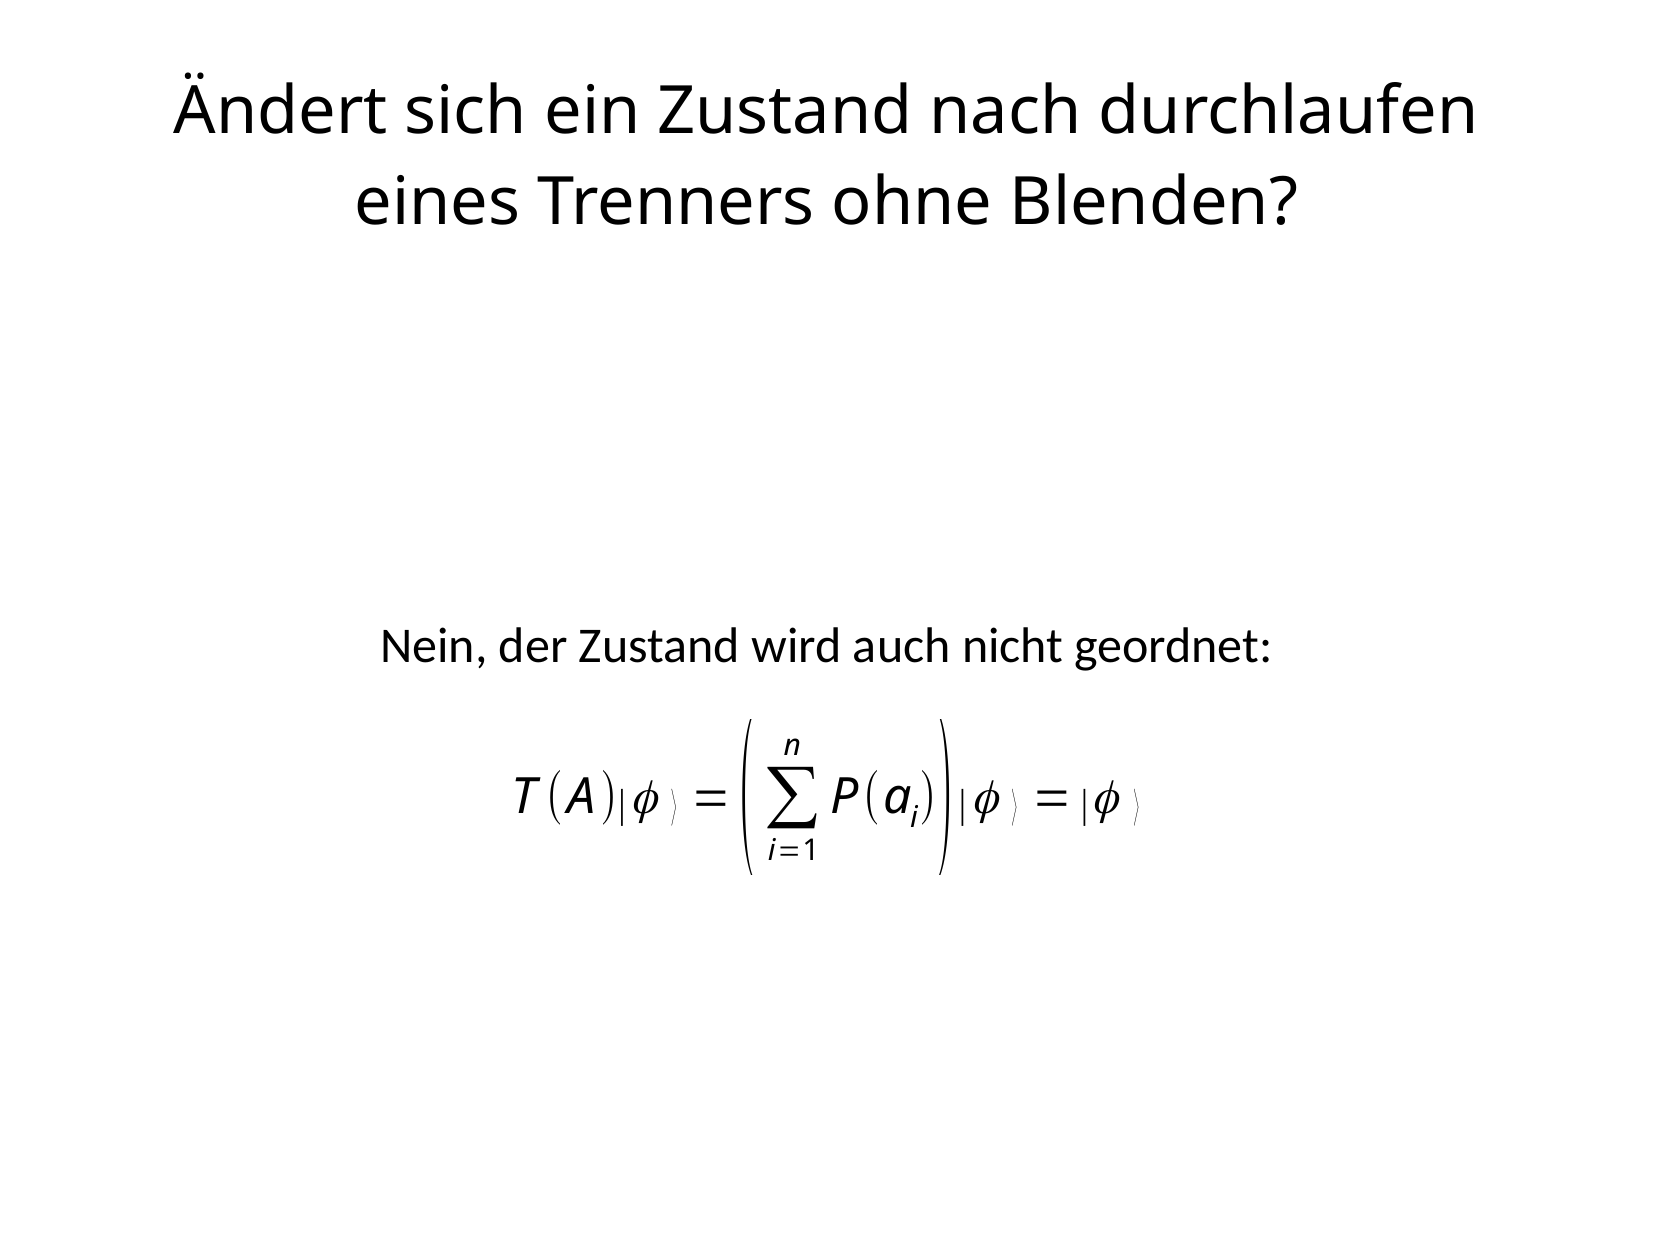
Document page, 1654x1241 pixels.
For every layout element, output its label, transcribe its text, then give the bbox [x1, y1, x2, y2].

title Ändert sich ein Zustand nach durchlaufen eines Trenners ohne Blenden? [82, 49, 1571, 257]
subtitle Nein, der Zustand wird auch nicht geordnet: [82, 290, 1571, 1010]
chart [505, 719, 1148, 875]
